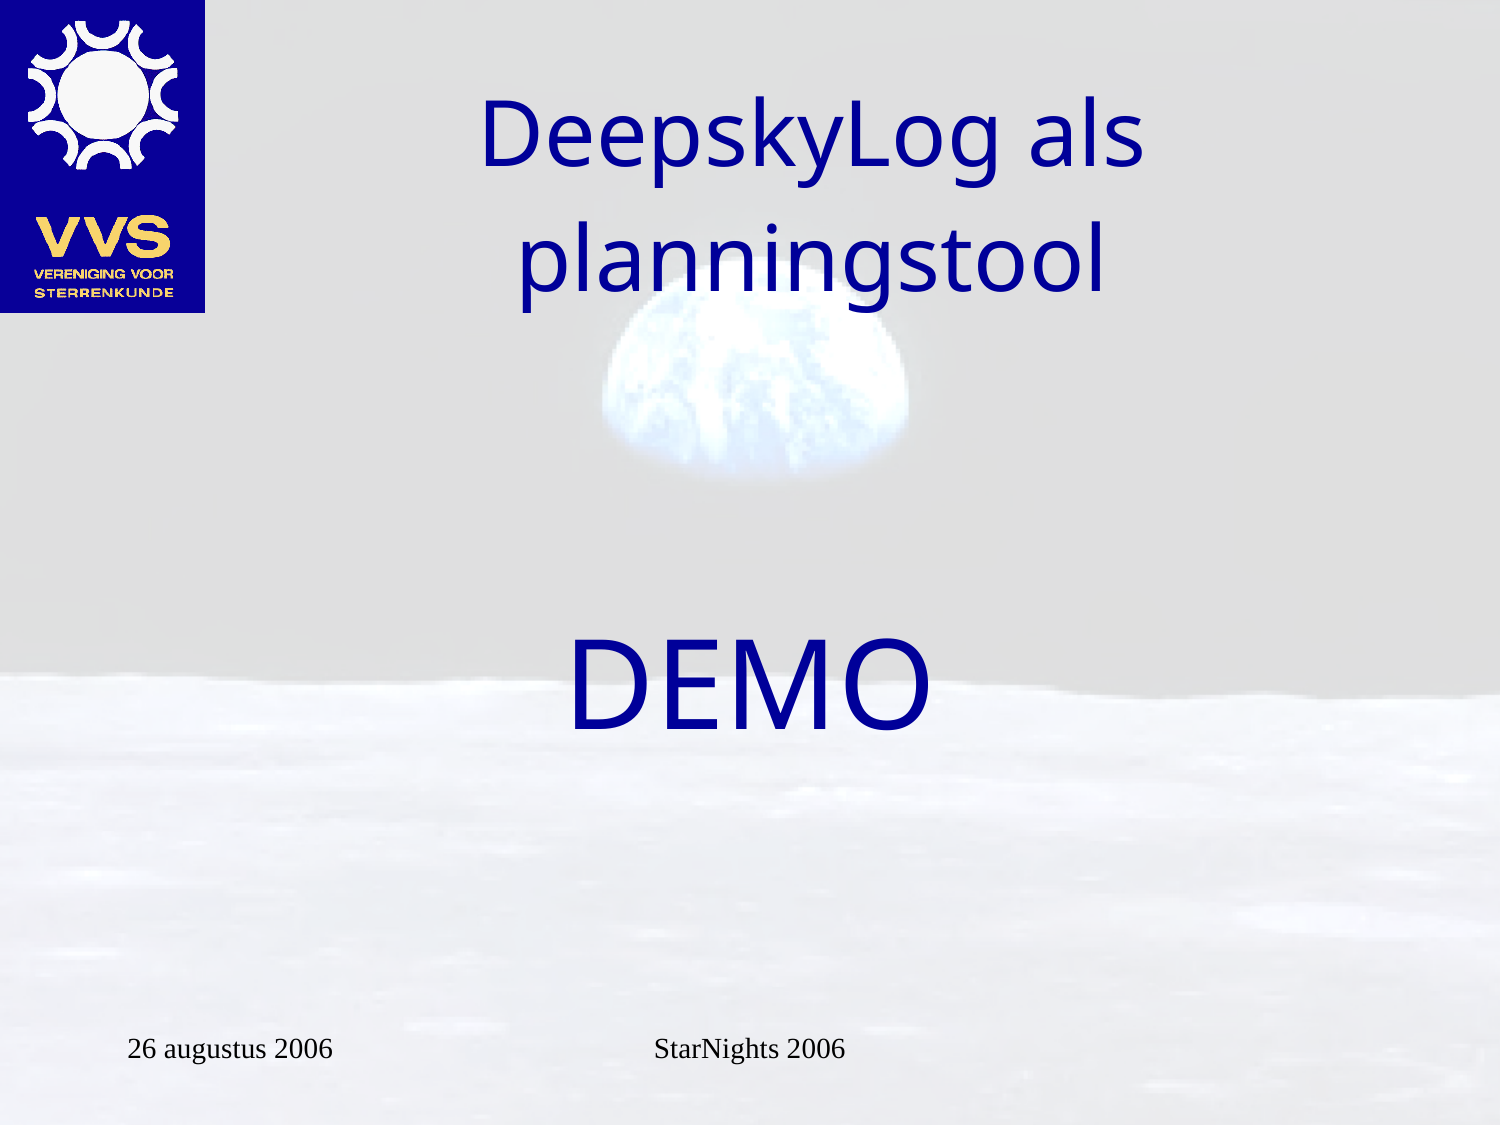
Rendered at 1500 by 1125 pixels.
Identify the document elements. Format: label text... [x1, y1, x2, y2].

picture [0, 0, 205, 313]
title DeepskyLog als planningstool [237, 76, 1388, 312]
subtitle DEMO [112, 362, 1388, 1001]
